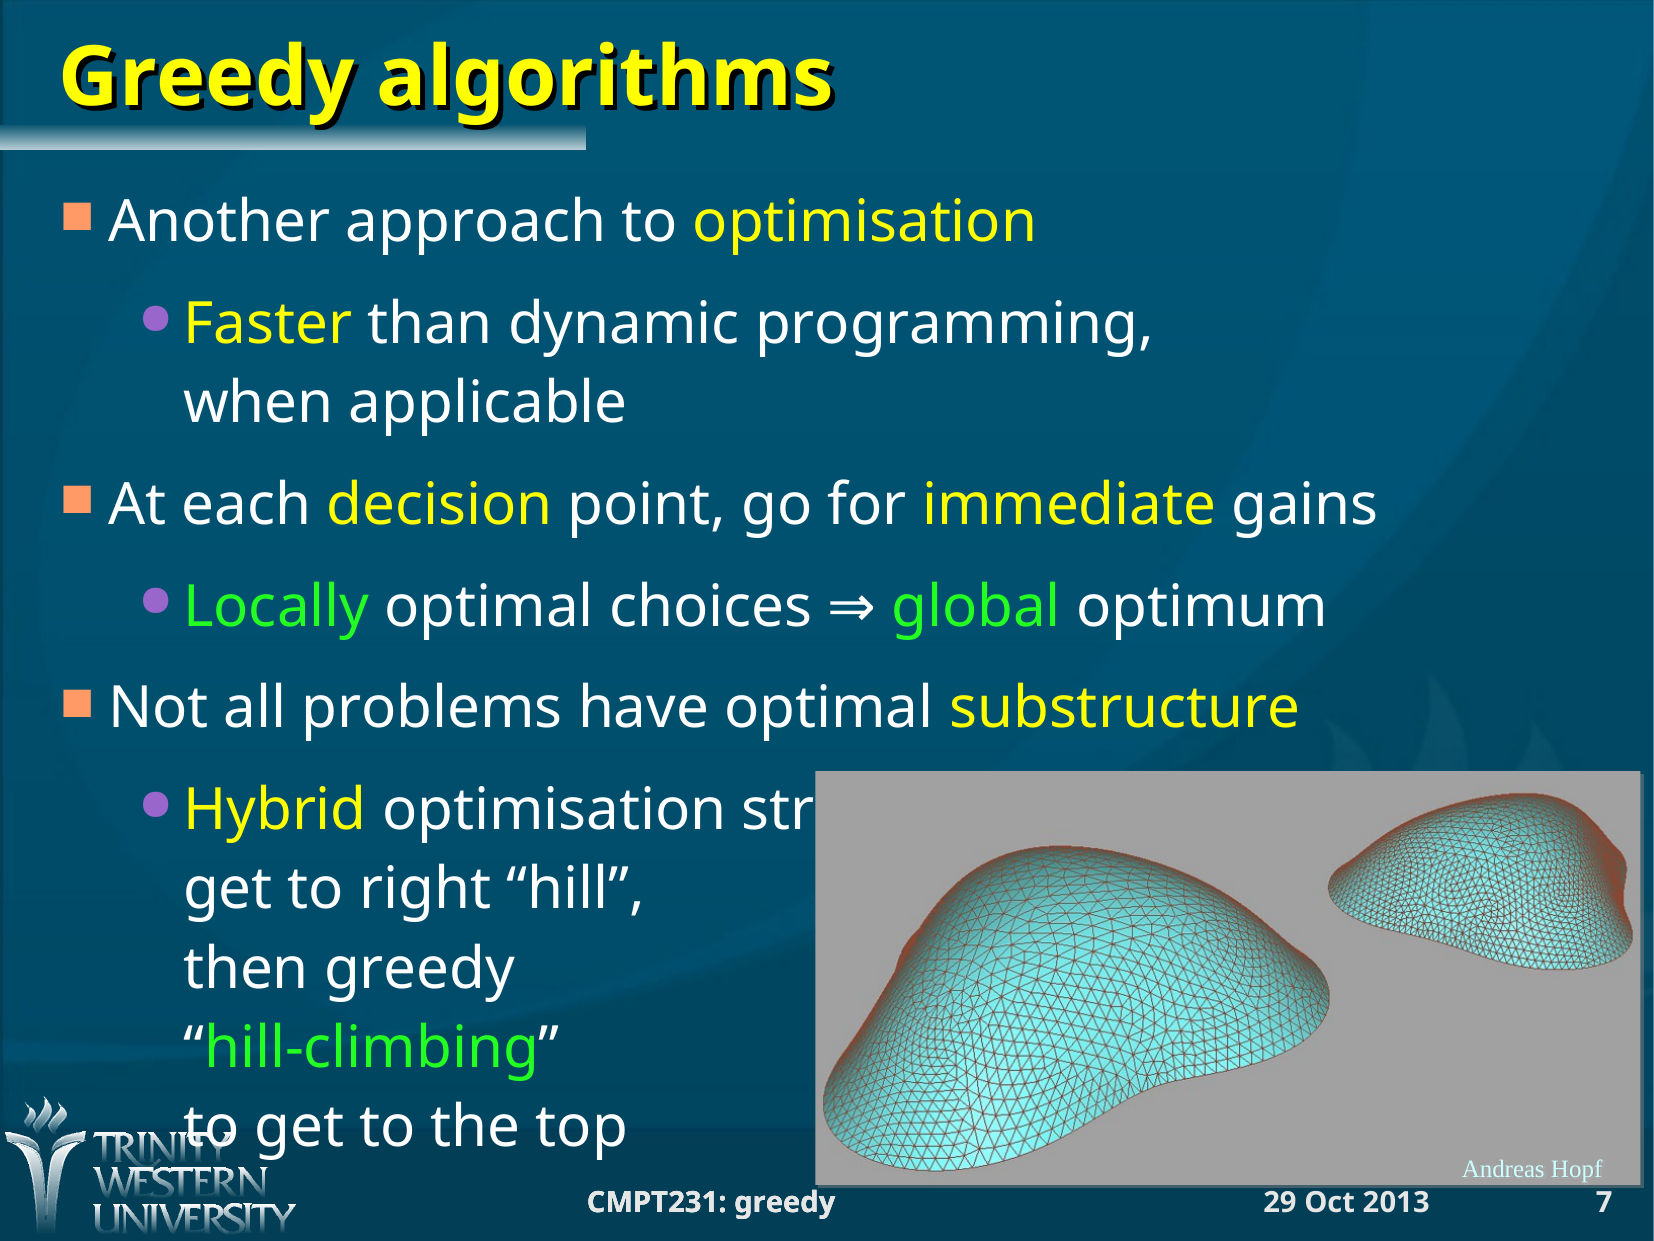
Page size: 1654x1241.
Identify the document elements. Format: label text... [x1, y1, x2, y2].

table_cell 8 [37, 1198, 47, 1205]
list Another approach to optimisation Faster than dynamic programming, when applicable At each decision point, go for immediate gains Locally optimal choices ⇒ global optimum Not all problems have optimal substructure Hybrid optimisation strategies use large jumps to get to right “hill”, then greedy “hill-climbing” to get to the top [63, 179, 1597, 1109]
text_box am [50, 1172, 61, 1178]
table_cell 0 [49, 1184, 59, 1188]
text_box 4 [38, 1216, 56, 1221]
table_cell 2 [35, 1188, 45, 1194]
table_cell 20 [37, 1202, 47, 1210]
table_cell 8 [48, 1199, 57, 1205]
text_box am [33, 1172, 44, 1178]
picture [38, 1227, 54, 1232]
text_box 6 [48, 1211, 56, 1216]
table_cell 2 [48, 1189, 58, 1195]
title Greedy algorithms [59, 19, 1578, 127]
text_box 6 [38, 1211, 46, 1216]
table_cell 20 [48, 1205, 56, 1211]
picture [816, 771, 1641, 1185]
picture [1644, 915, 1654, 926]
table_cell b [51, 1168, 62, 1172]
text_box Andreas Hopf [1447, 1147, 1618, 1191]
picture [1644, 931, 1654, 969]
table_cell b [32, 1167, 43, 1173]
